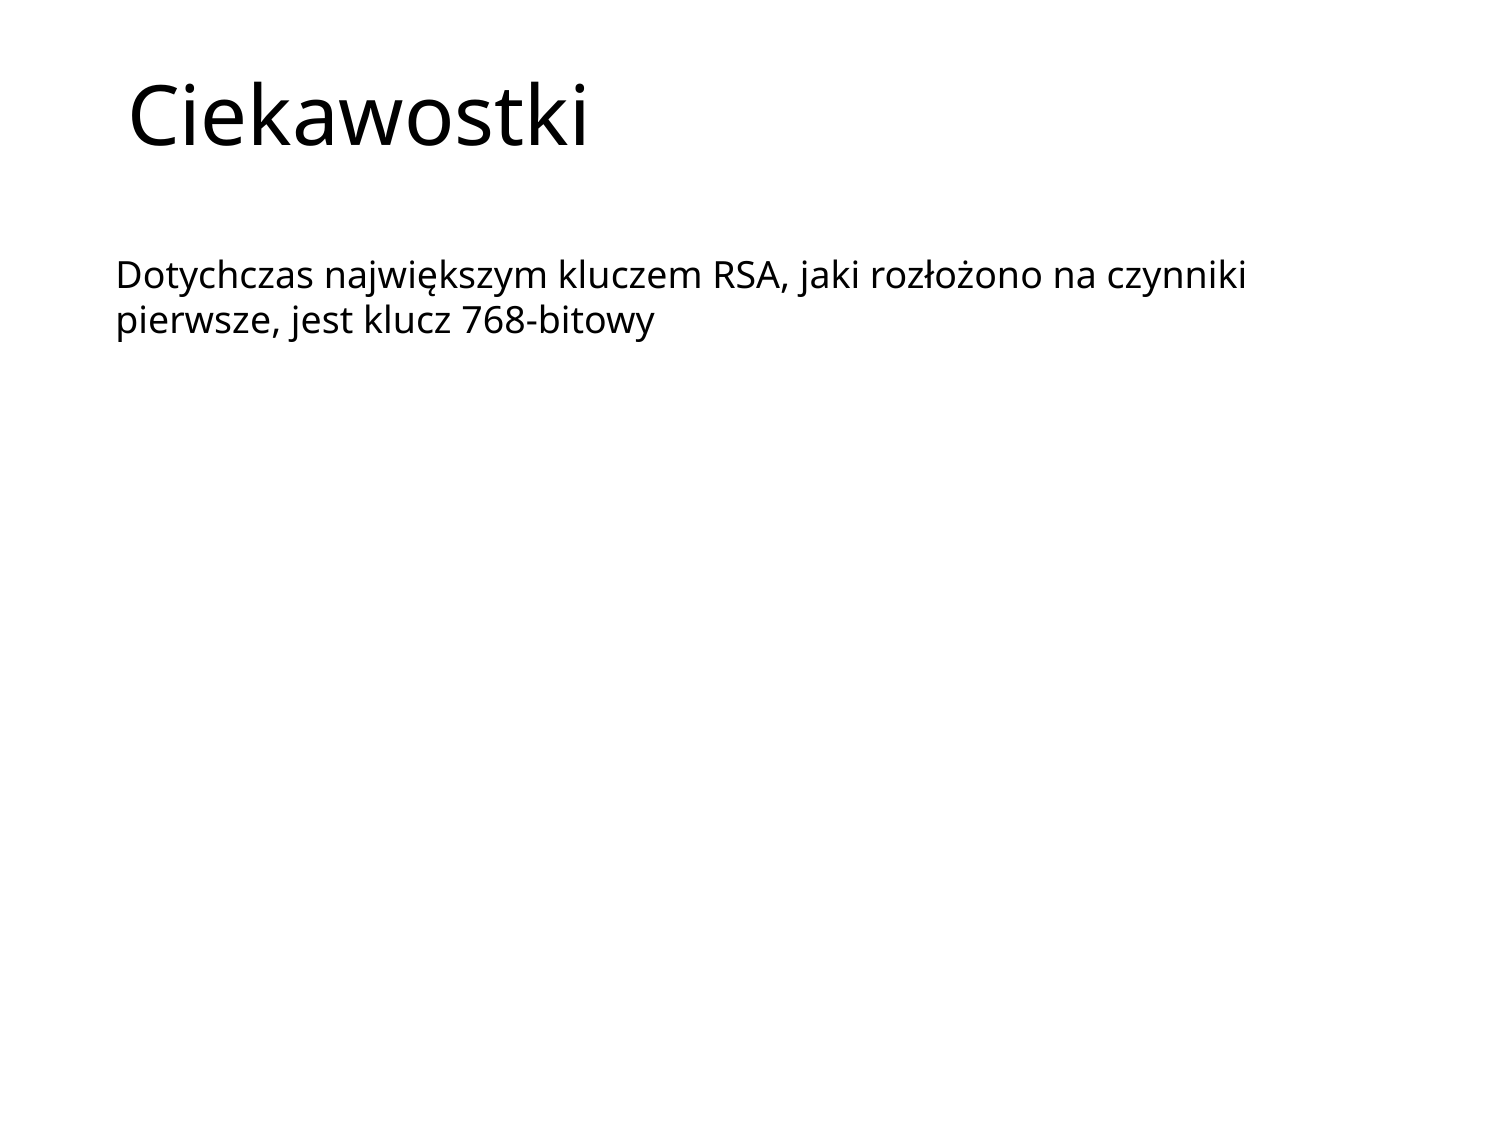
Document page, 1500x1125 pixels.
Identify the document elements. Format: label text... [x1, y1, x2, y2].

text_box Dotychczas największym kluczem RSA, jaki rozłożono na czynniki pierwsze, jest klucz 768-bitowy [100, 243, 1400, 350]
text_box Ciekawostki [112, 54, 762, 171]
